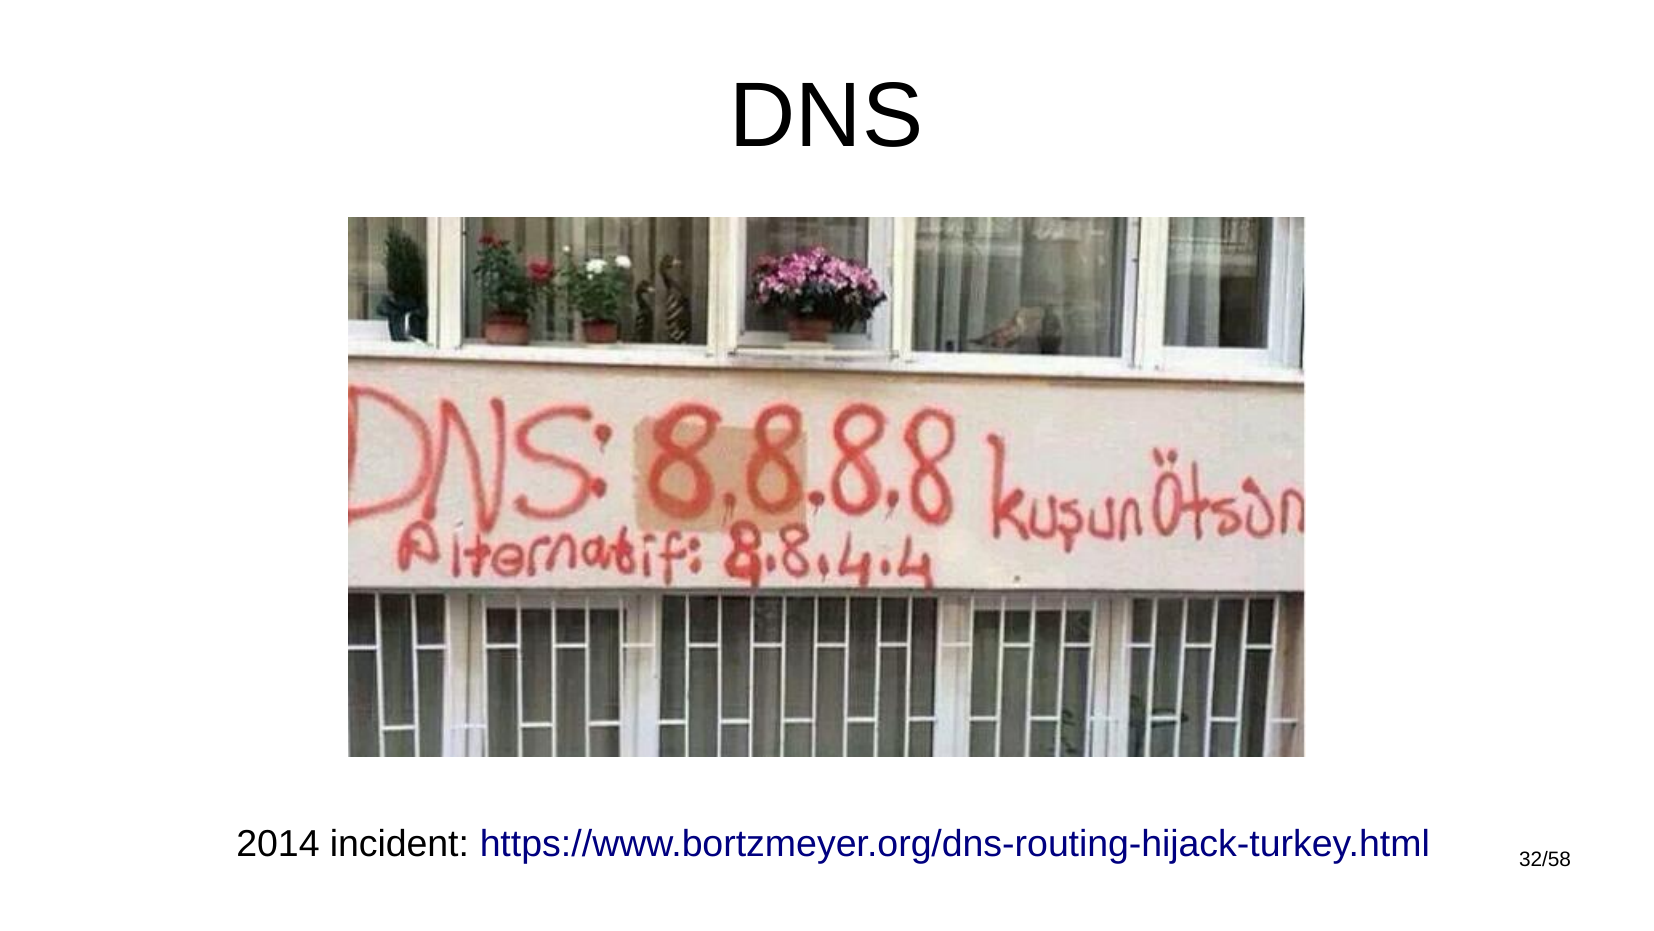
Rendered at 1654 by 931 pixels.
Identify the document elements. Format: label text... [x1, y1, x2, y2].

title DNS [82, 37, 1571, 193]
text_box 2014 incident: https://www.bortzmeyer.org/dns-routing-hijack-turkey.html [177, 814, 1501, 914]
picture [348, 217, 1306, 758]
